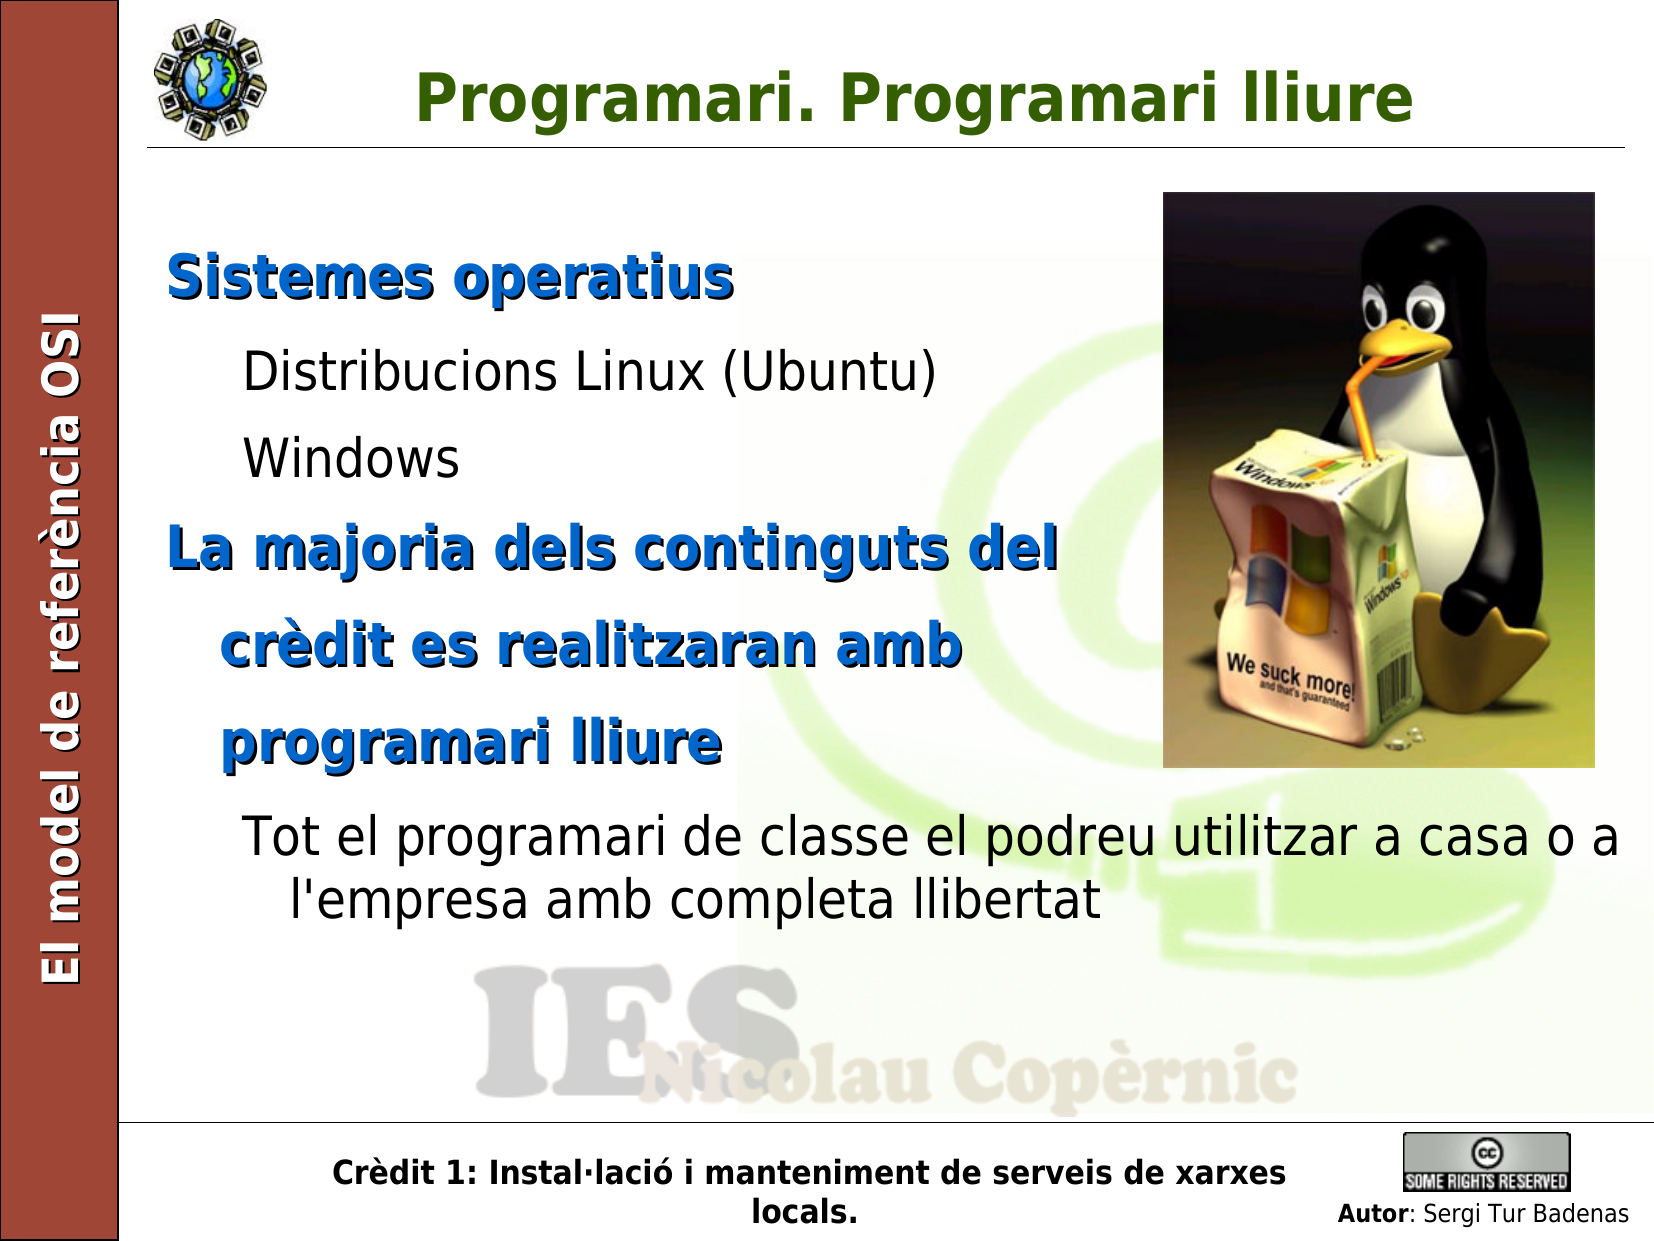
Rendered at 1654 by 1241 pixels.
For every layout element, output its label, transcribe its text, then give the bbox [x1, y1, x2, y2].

picture [154, 19, 268, 142]
list Sistemes operatius Distribucions Linux (Ubuntu) Windows La majoria dels continguts del crèdit es realitzaran amb programari lliure Tot el programari de classe el podreu utilitzar a casa o a l'empresa amb completa llibertat [147, 242, 1636, 1078]
title Programari. Programari lliure [171, 49, 1654, 148]
picture [466, 252, 1654, 1117]
picture [1403, 1132, 1571, 1192]
picture [1163, 192, 1595, 768]
